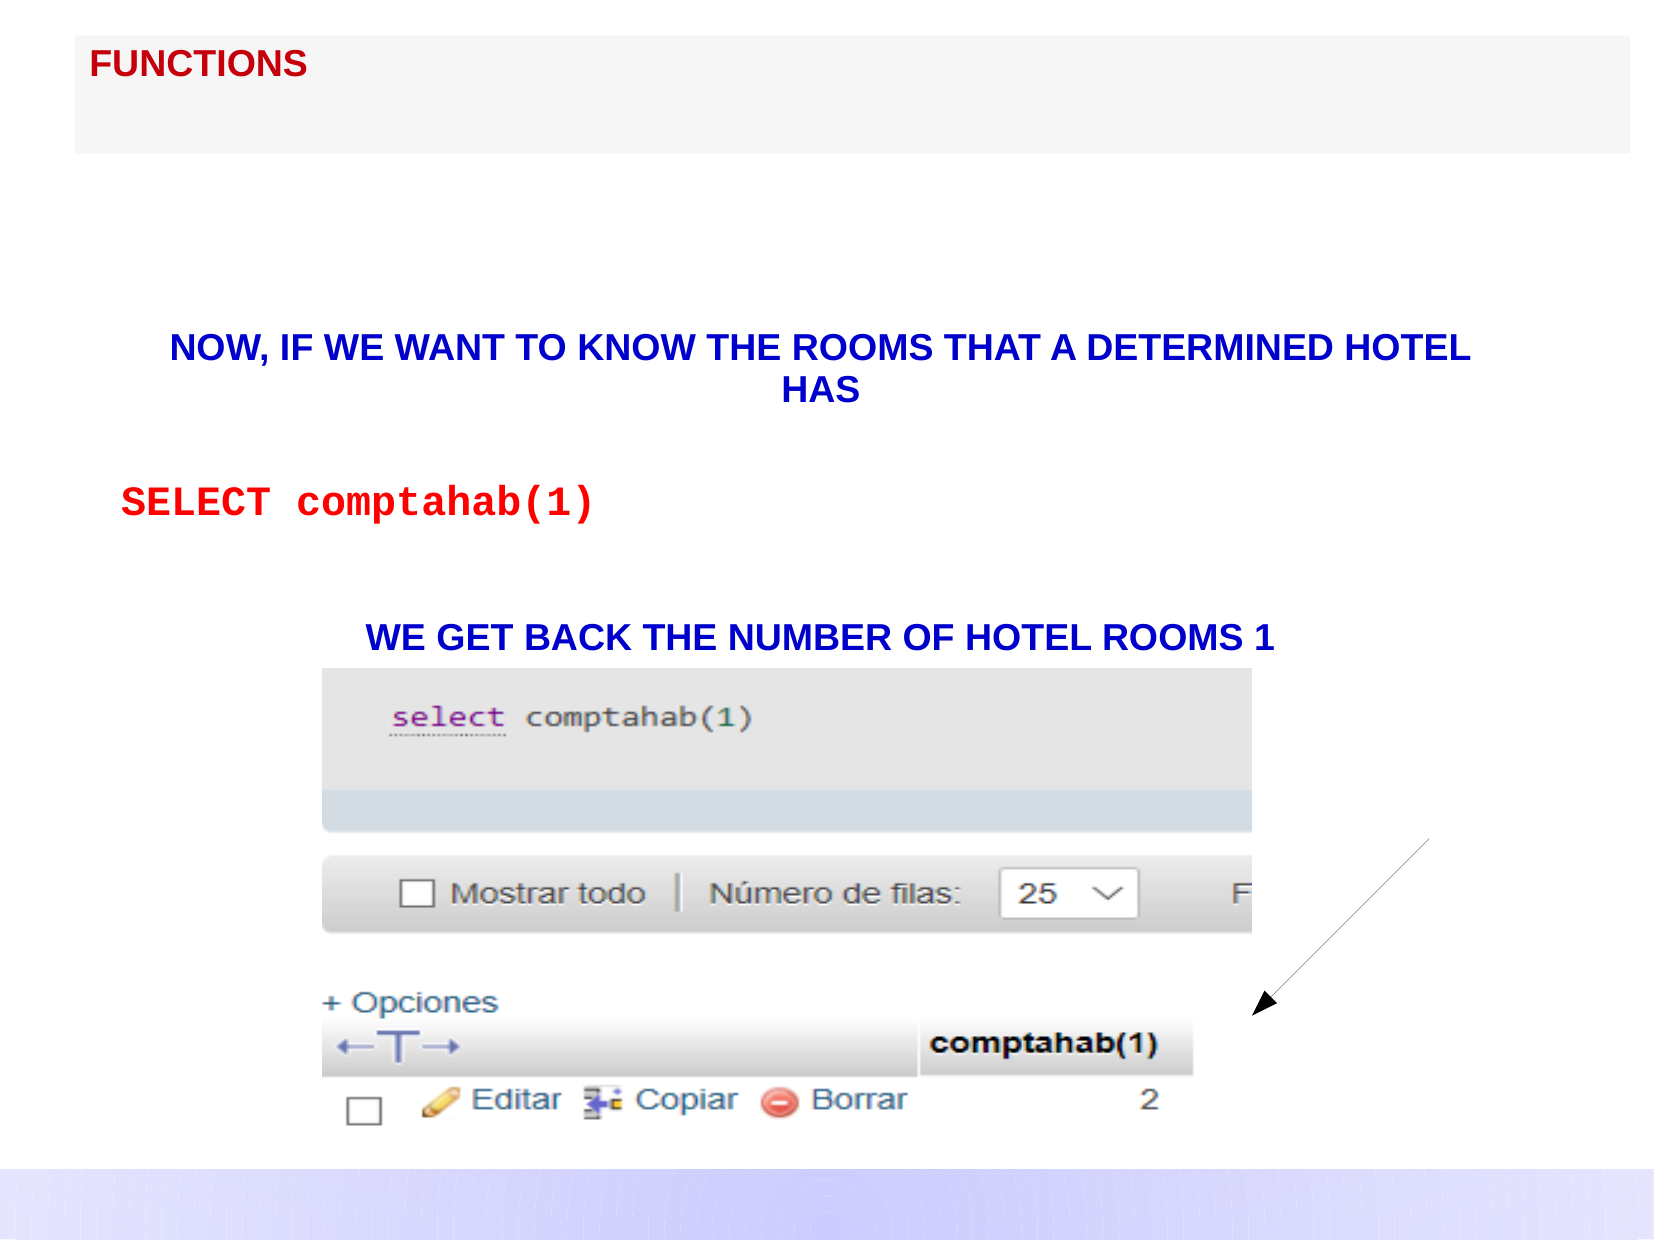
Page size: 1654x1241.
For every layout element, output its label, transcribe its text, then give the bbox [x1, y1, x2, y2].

text_box WE GET BACK THE NUMBER OF HOTEL ROOMS 1 [177, 566, 1465, 712]
text_box SELECT comptahab(1) [106, 473, 1595, 539]
text_box FUNCTIONS [74, 35, 1630, 154]
text_box [0, 304, 1654, 1221]
text_box NOW, IF WE WANT TO KNOW THE ROOMS THAT A DETERMINED HOTEL HAS [129, 318, 1512, 421]
picture [322, 668, 1252, 1146]
